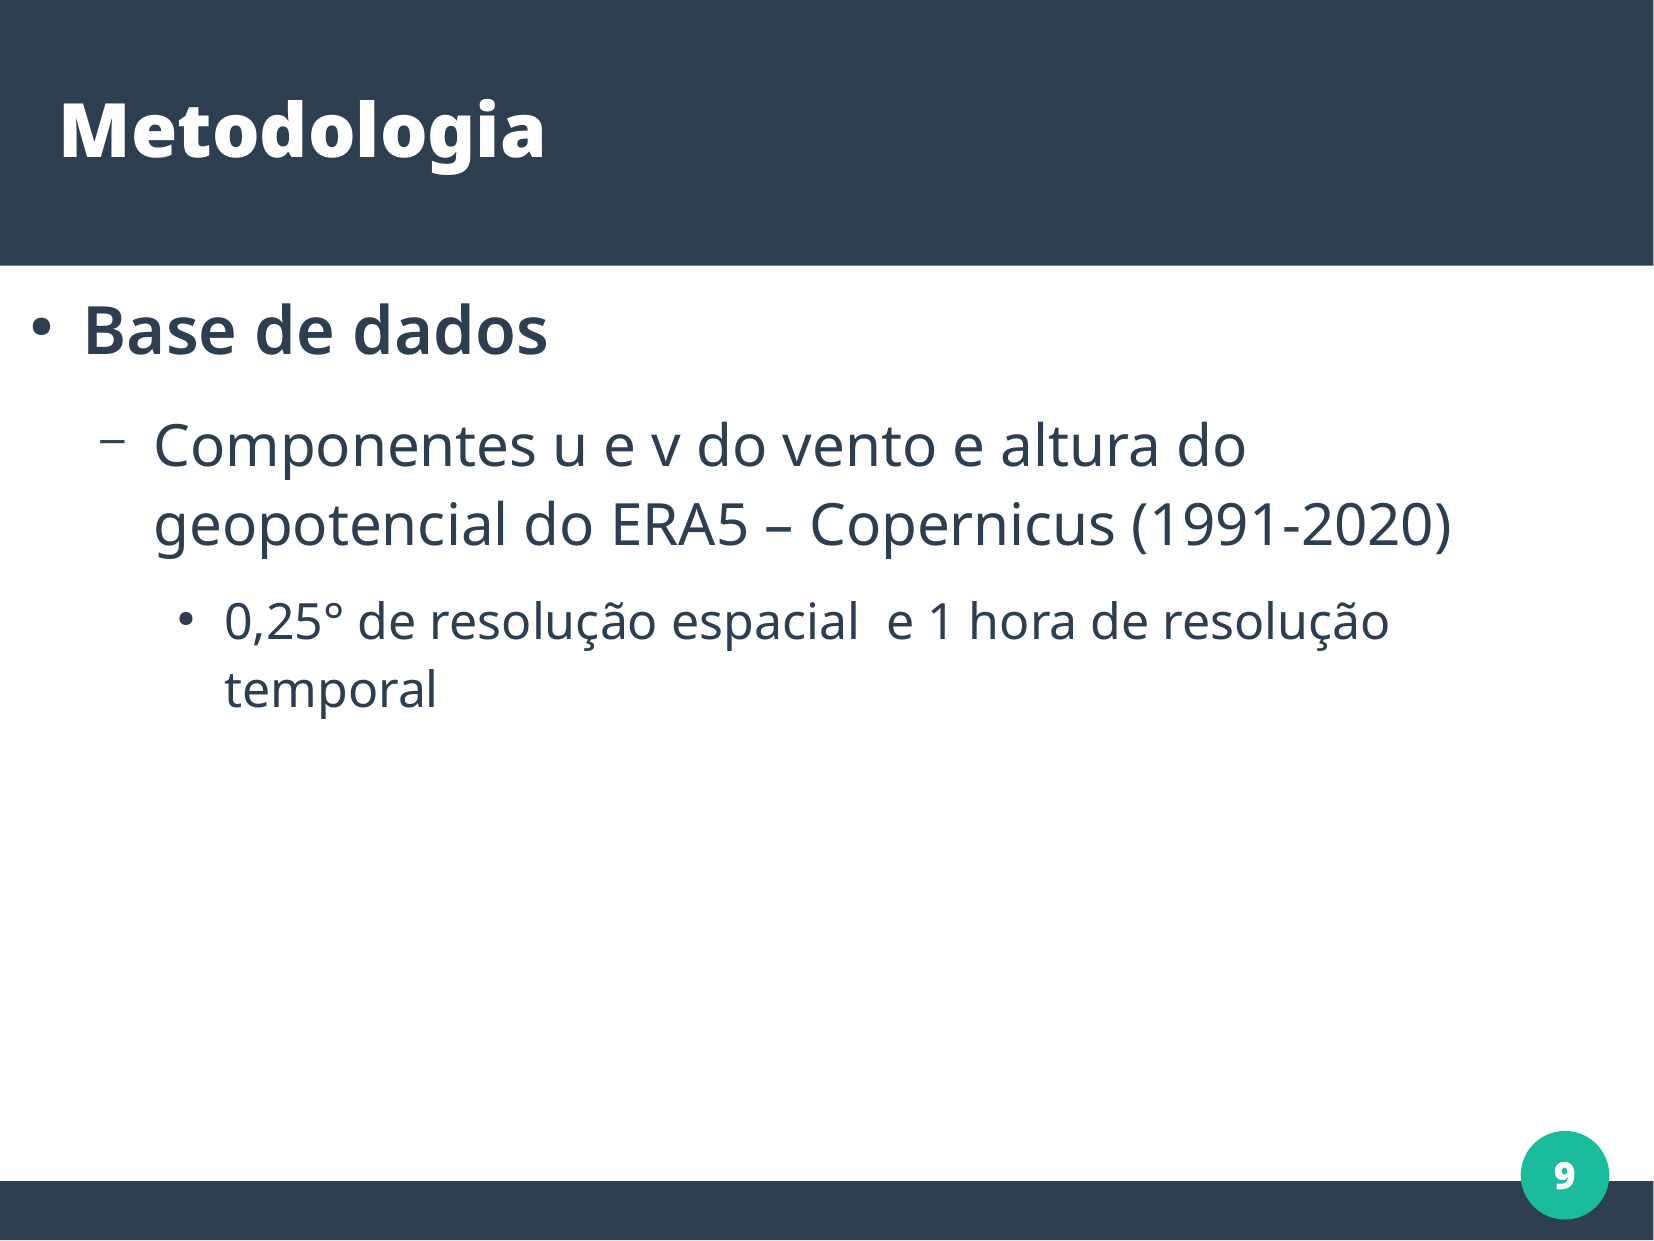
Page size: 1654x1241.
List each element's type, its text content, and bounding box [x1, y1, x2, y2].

title Metodologia [59, 49, 1595, 207]
list Base de dados Componentes u e v do vento e altura do geopotencial do ERA5 – Copernicus (1991-2020) 0,25° de resolução espacial e 1 hora de resolução temporal [11, 283, 1536, 780]
